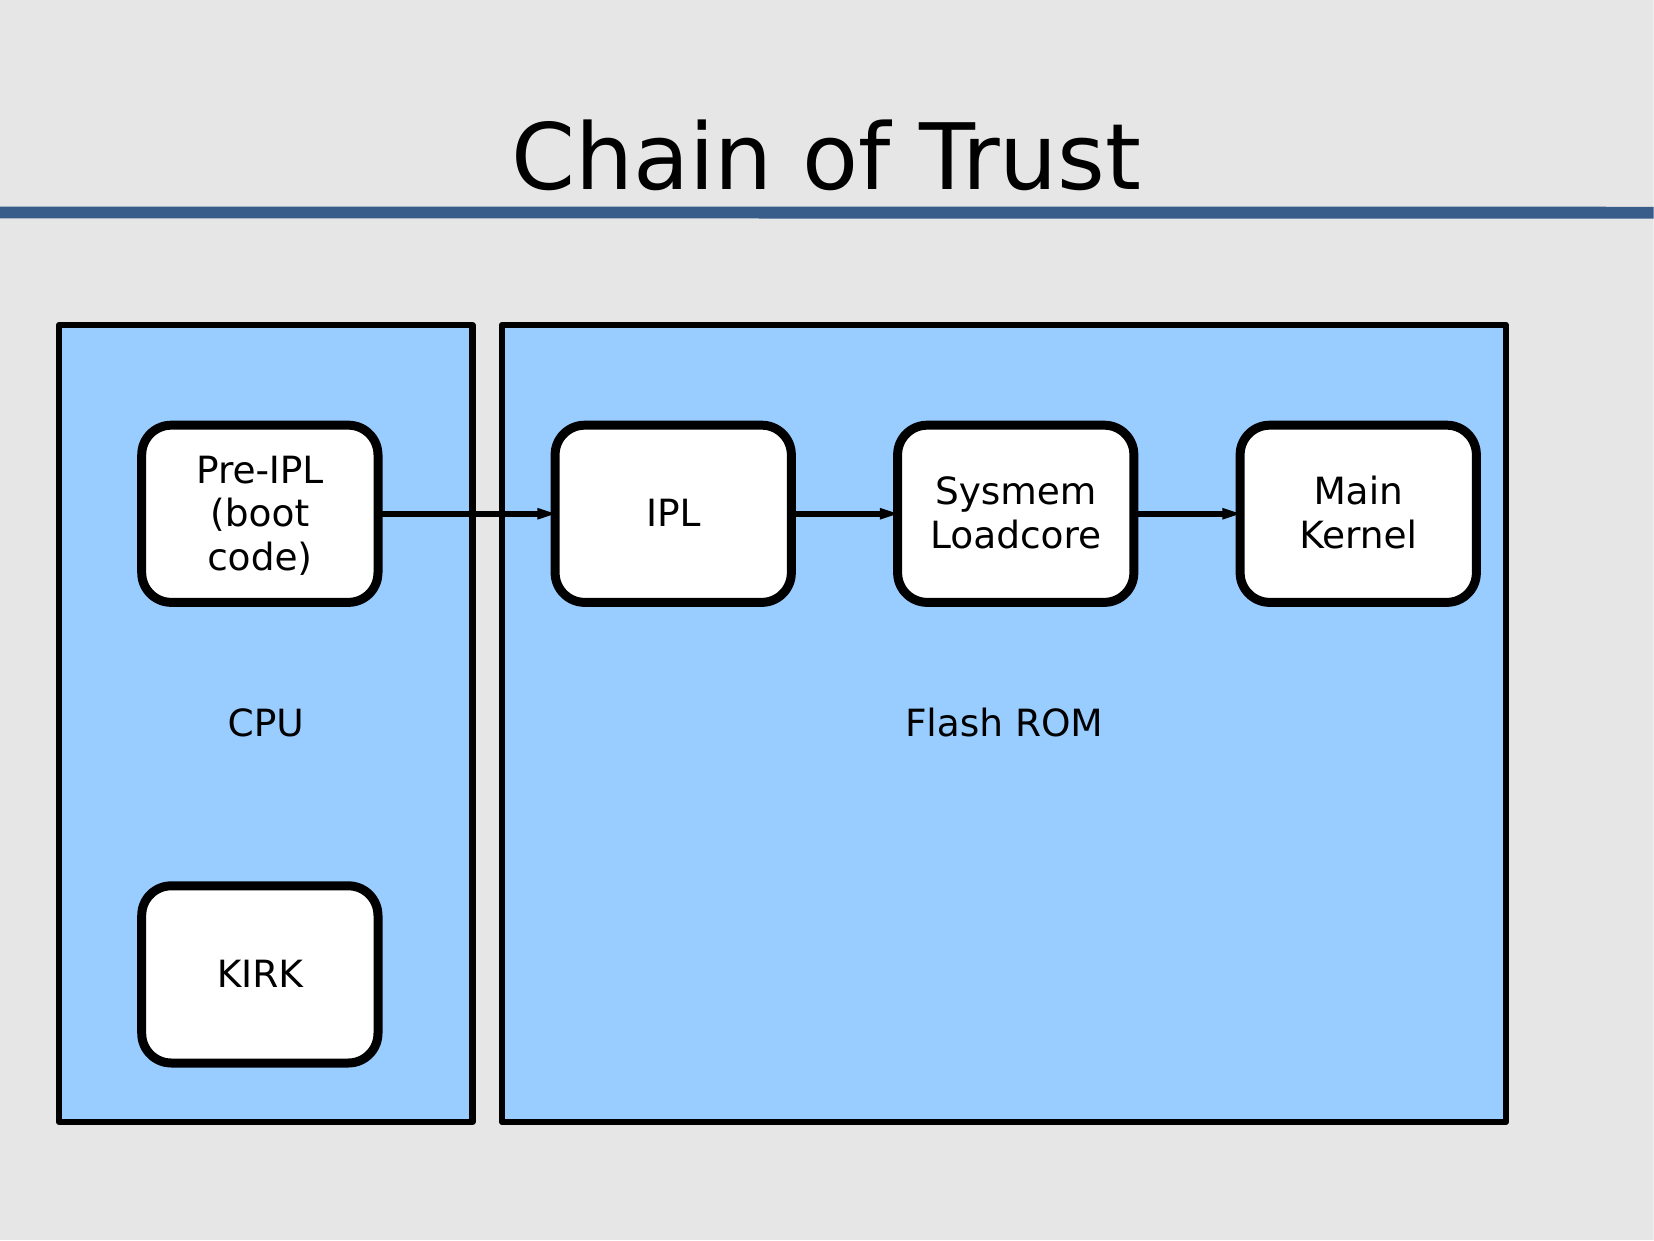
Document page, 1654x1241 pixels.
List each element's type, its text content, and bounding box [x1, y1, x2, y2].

text_box Sysmem Loadcore [897, 425, 1134, 603]
title Chain of Trust [82, 49, 1571, 257]
text_box CPU [59, 324, 473, 1123]
text_box Main Kernel [1240, 425, 1477, 603]
text_box Flash ROM [501, 324, 1506, 1123]
text_box IPL [555, 425, 792, 603]
text_box KIRK [141, 885, 379, 1064]
text_box Pre-IPL (boot code) [141, 425, 379, 603]
